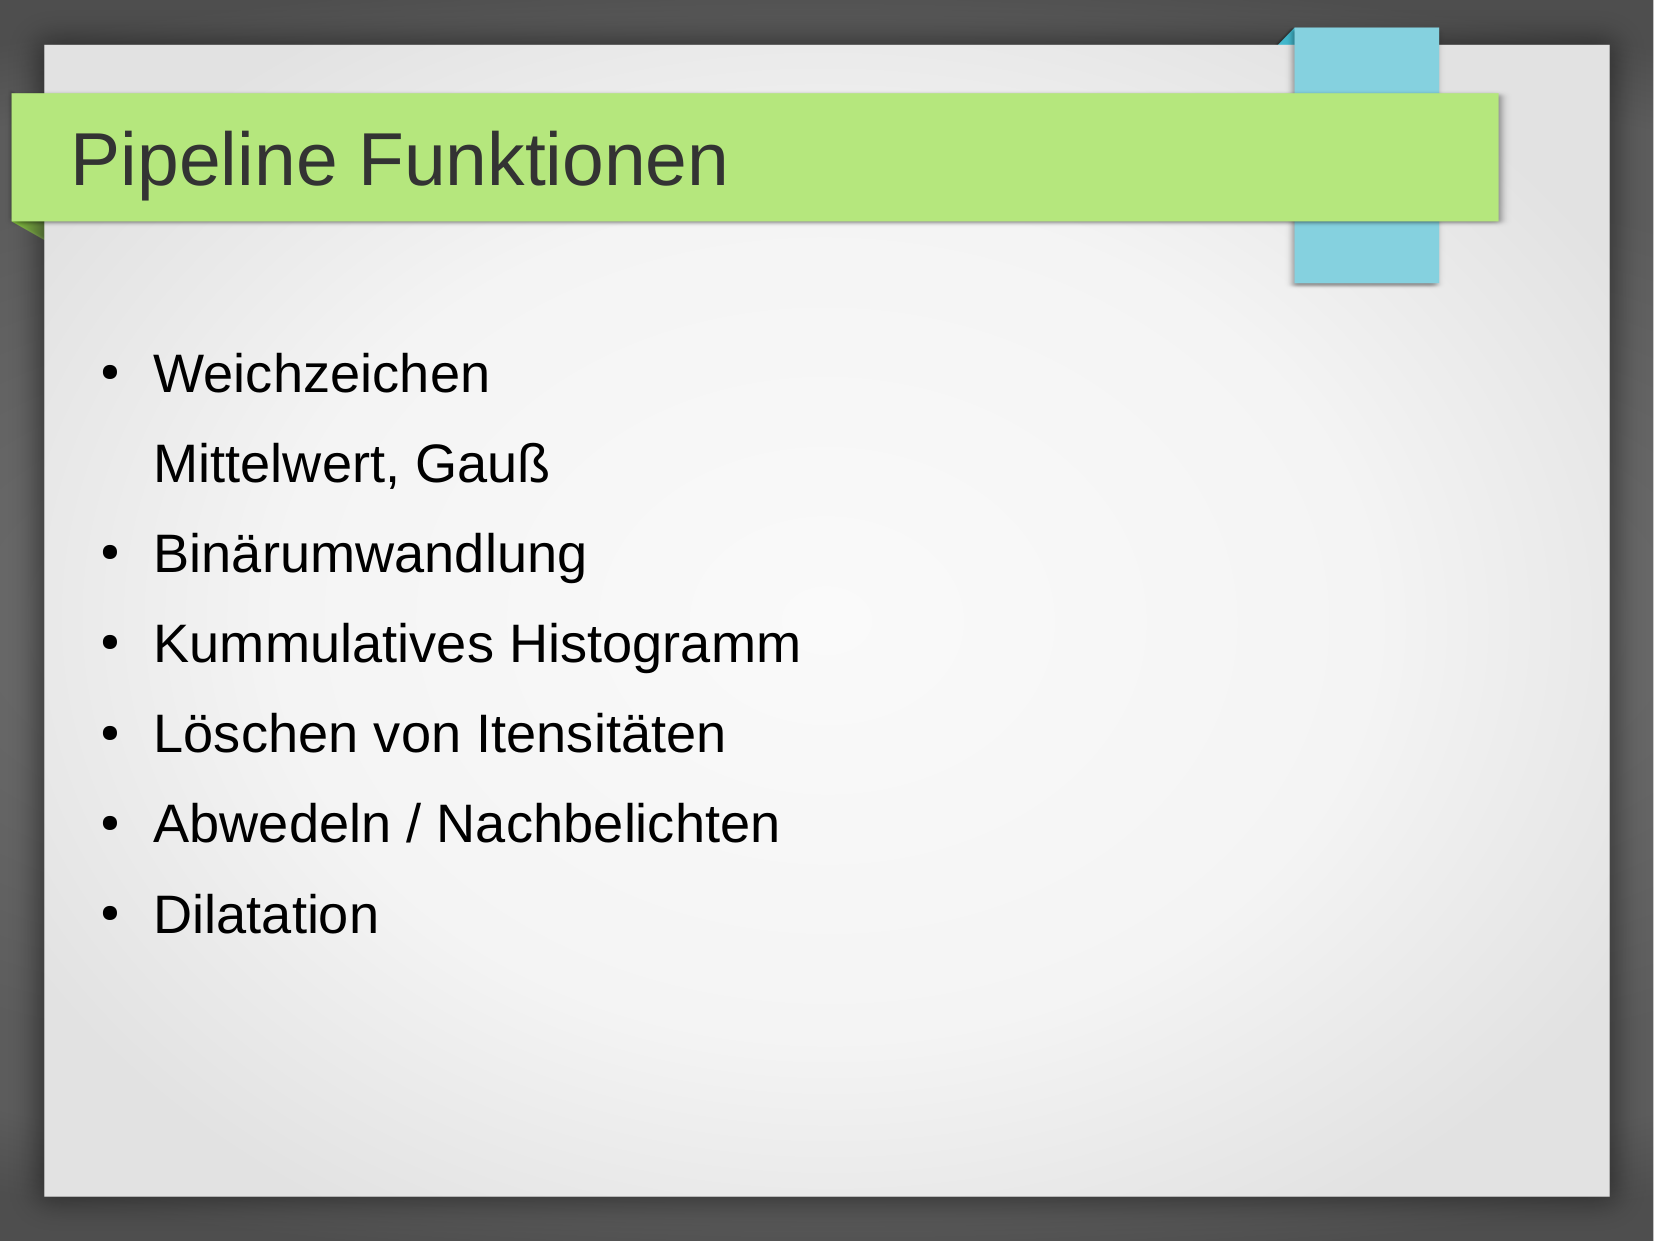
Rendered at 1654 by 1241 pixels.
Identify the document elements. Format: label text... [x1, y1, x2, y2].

picture [0, 0, 1654, 1241]
list Weichzeichen Mittelwert, Gauß Binärumwandlung Kummulatives Histogramm Löschen von Itensitäten Abwedeln / Nachbelichten Dilatation [82, 343, 1538, 1063]
title Pipeline Funktionen [70, 106, 1229, 213]
